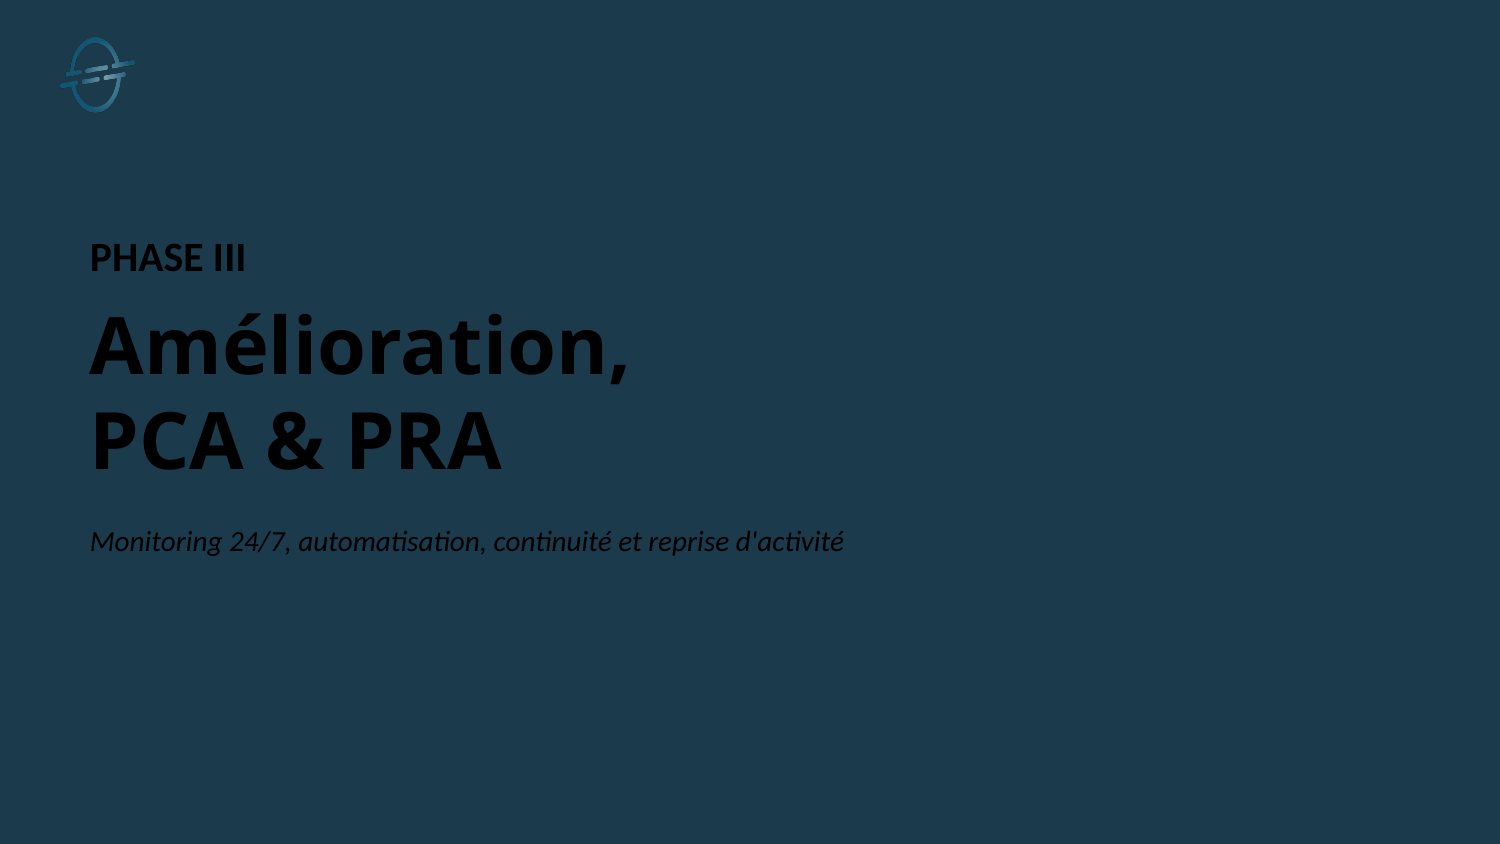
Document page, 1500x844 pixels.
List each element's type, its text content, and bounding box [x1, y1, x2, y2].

text_box Amélioration, PCA & PRA [74, 299, 1125, 480]
text_box Monitoring 24/7, automatisation, continuité et reprise d'activité [74, 509, 1125, 570]
picture [60, 37, 135, 113]
text_box PHASE III [74, 209, 825, 299]
